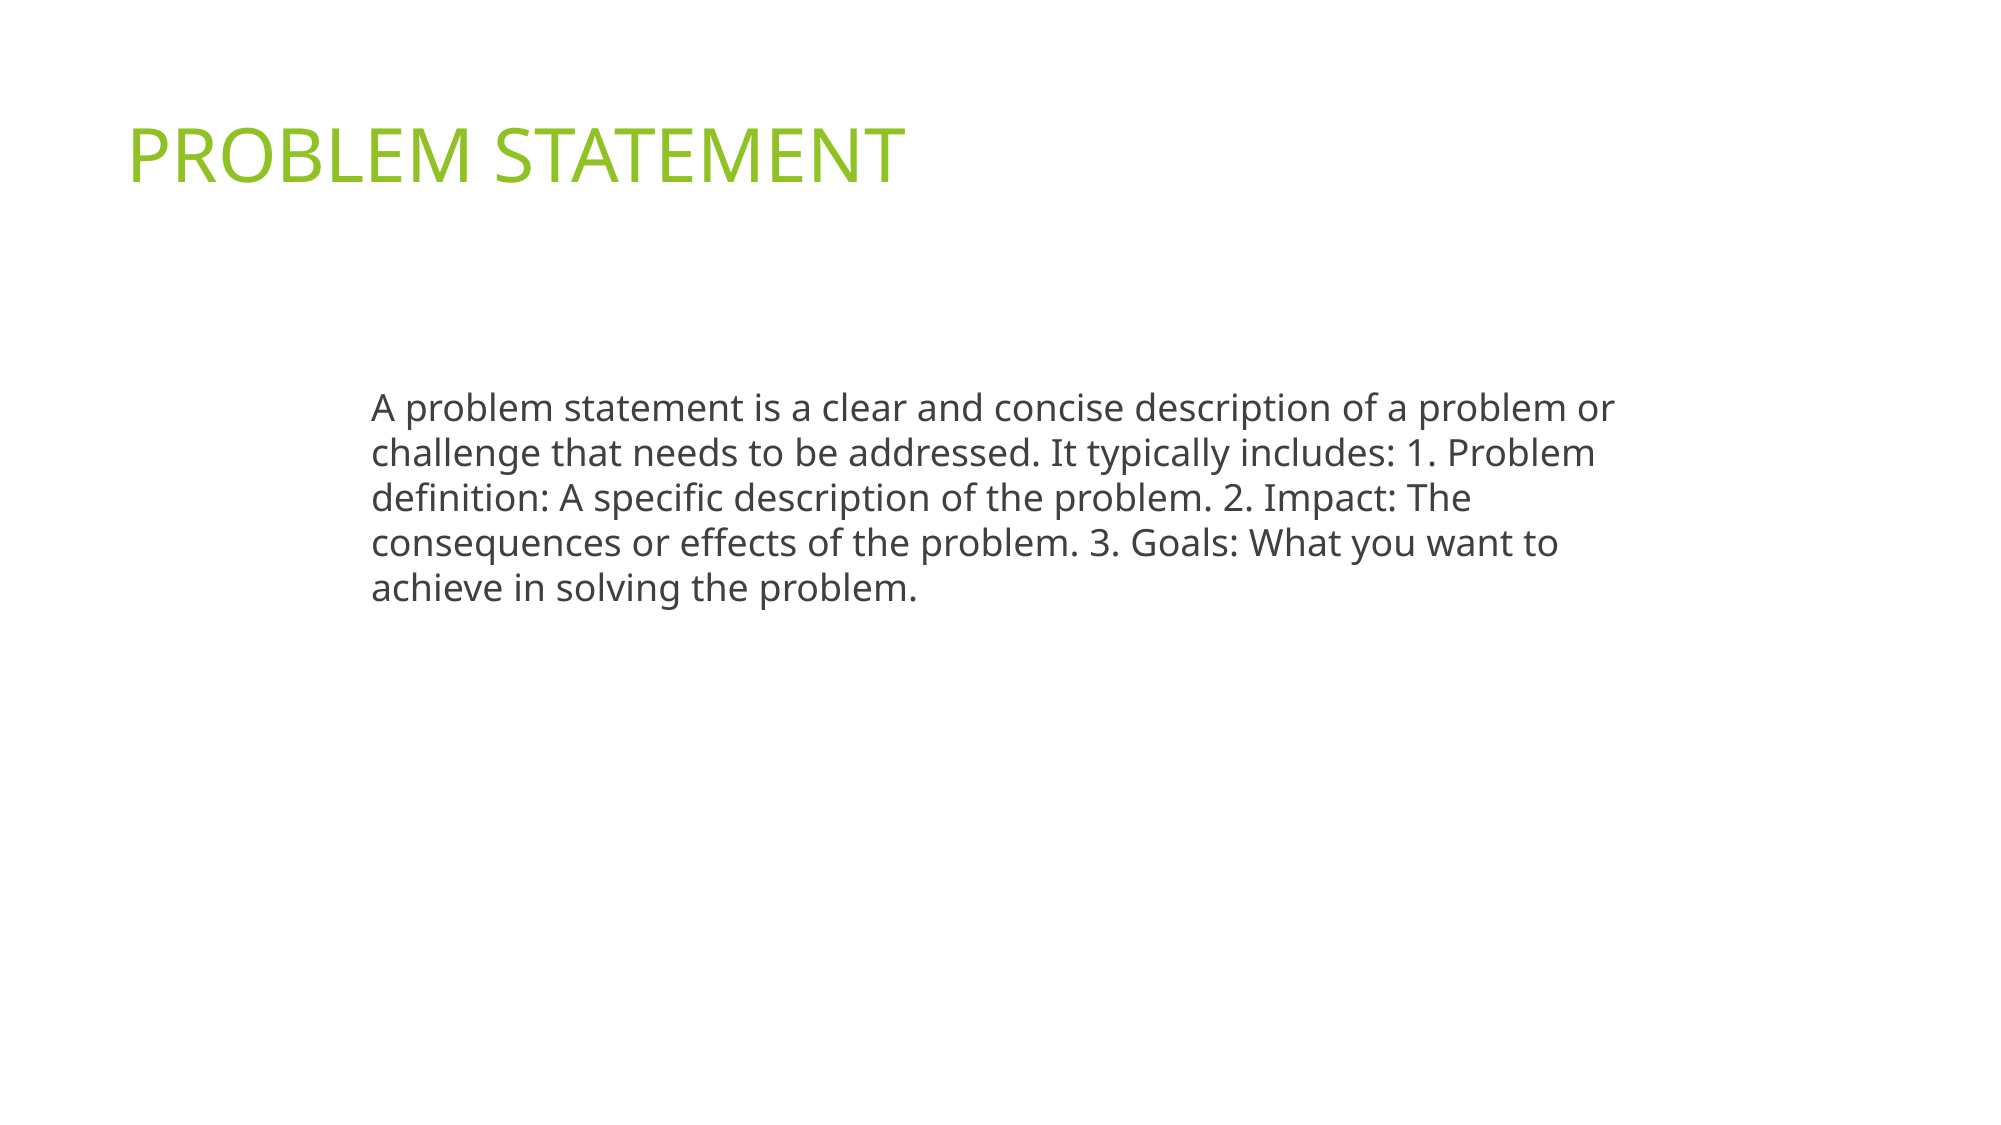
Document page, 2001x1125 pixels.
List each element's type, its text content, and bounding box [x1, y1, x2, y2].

list A problem statement is a clear and concise description of a problem or challenge that needs to be addressed. It typically includes: 1. Problem definition: A specific description of the problem. 2. Impact: The consequences or effects of the problem. 3. Goals: What you want to achieve in solving the problem. [356, 376, 1690, 835]
title PROBLEM STATEMENT [111, 99, 1522, 317]
